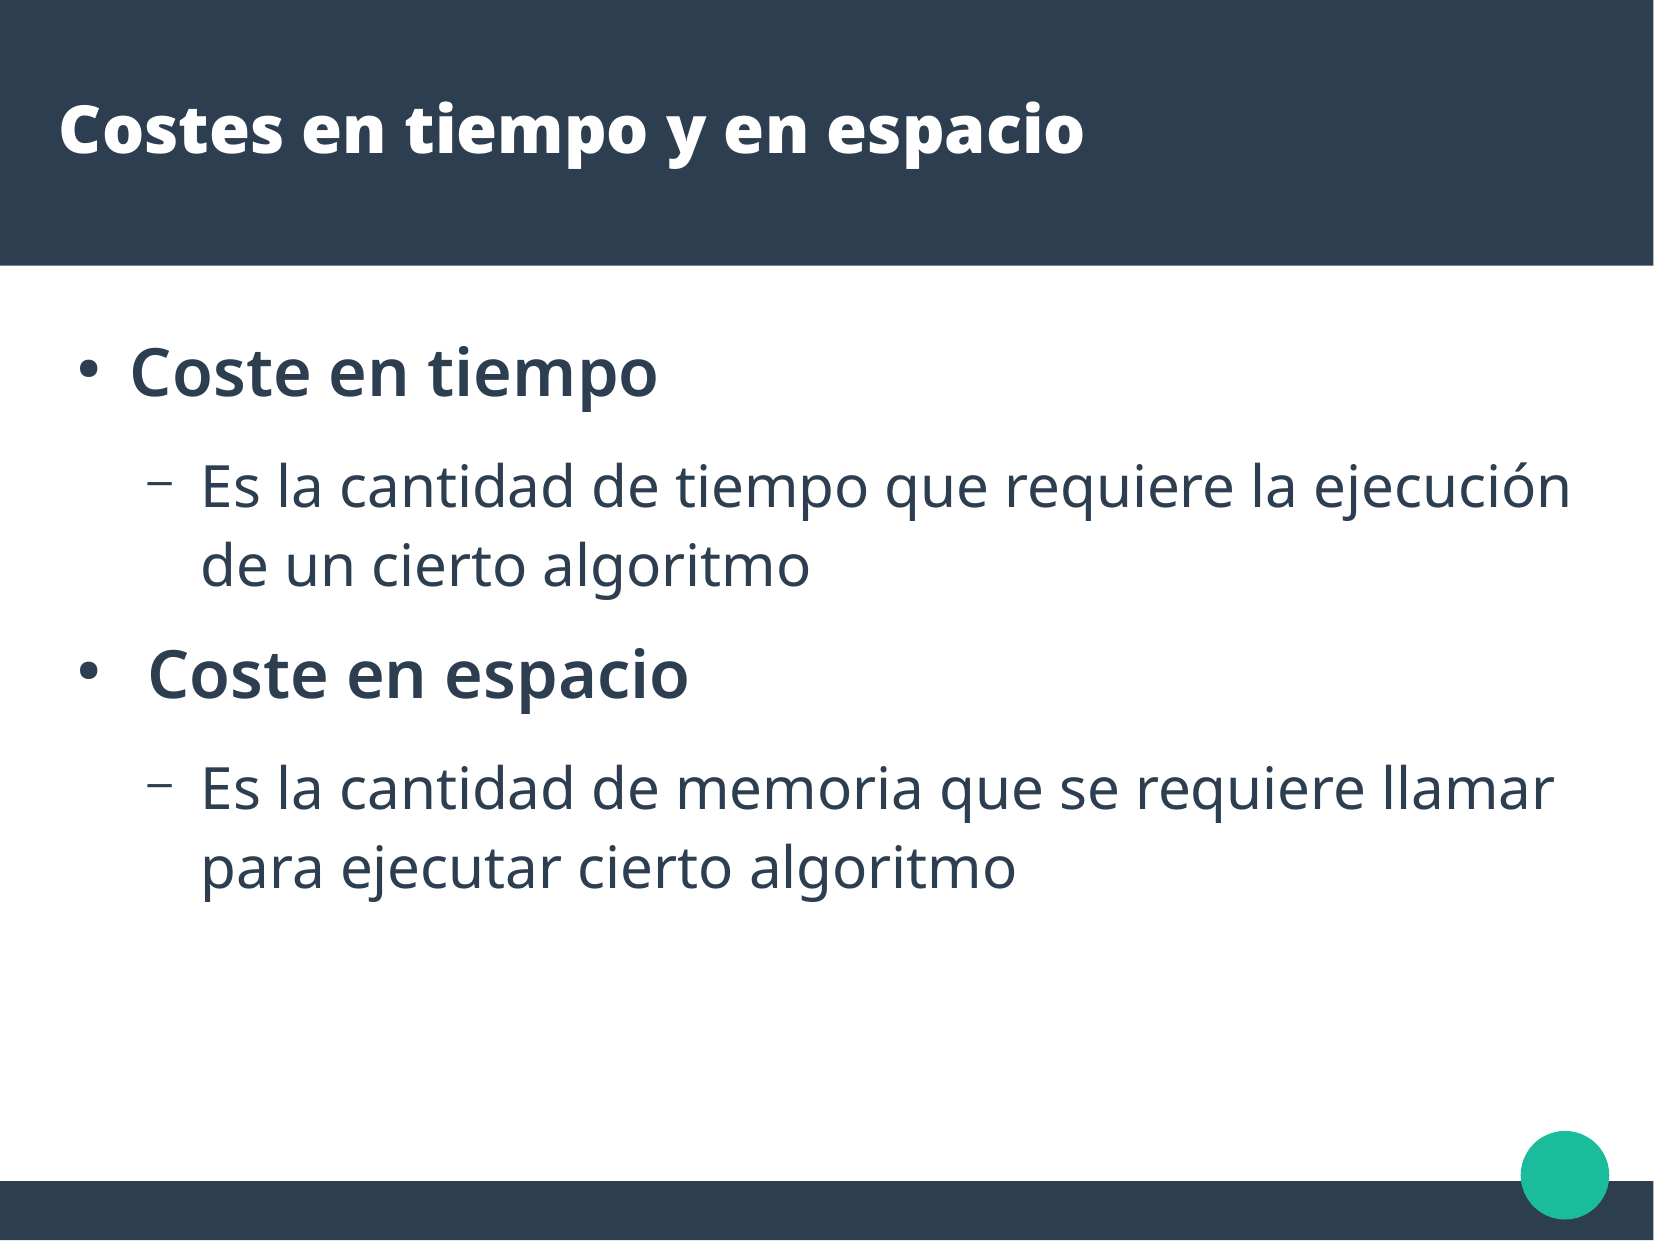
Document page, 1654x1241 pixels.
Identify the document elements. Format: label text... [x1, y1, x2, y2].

list Coste en tiempo Es la cantidad de tiempo que requiere la ejecución de un cierto algoritmo Coste en espacio Es la cantidad de memoria que se requiere llamar para ejecutar cierto algoritmo [59, 324, 1595, 1152]
title Costes en tiempo y en espacio [59, 49, 1595, 207]
